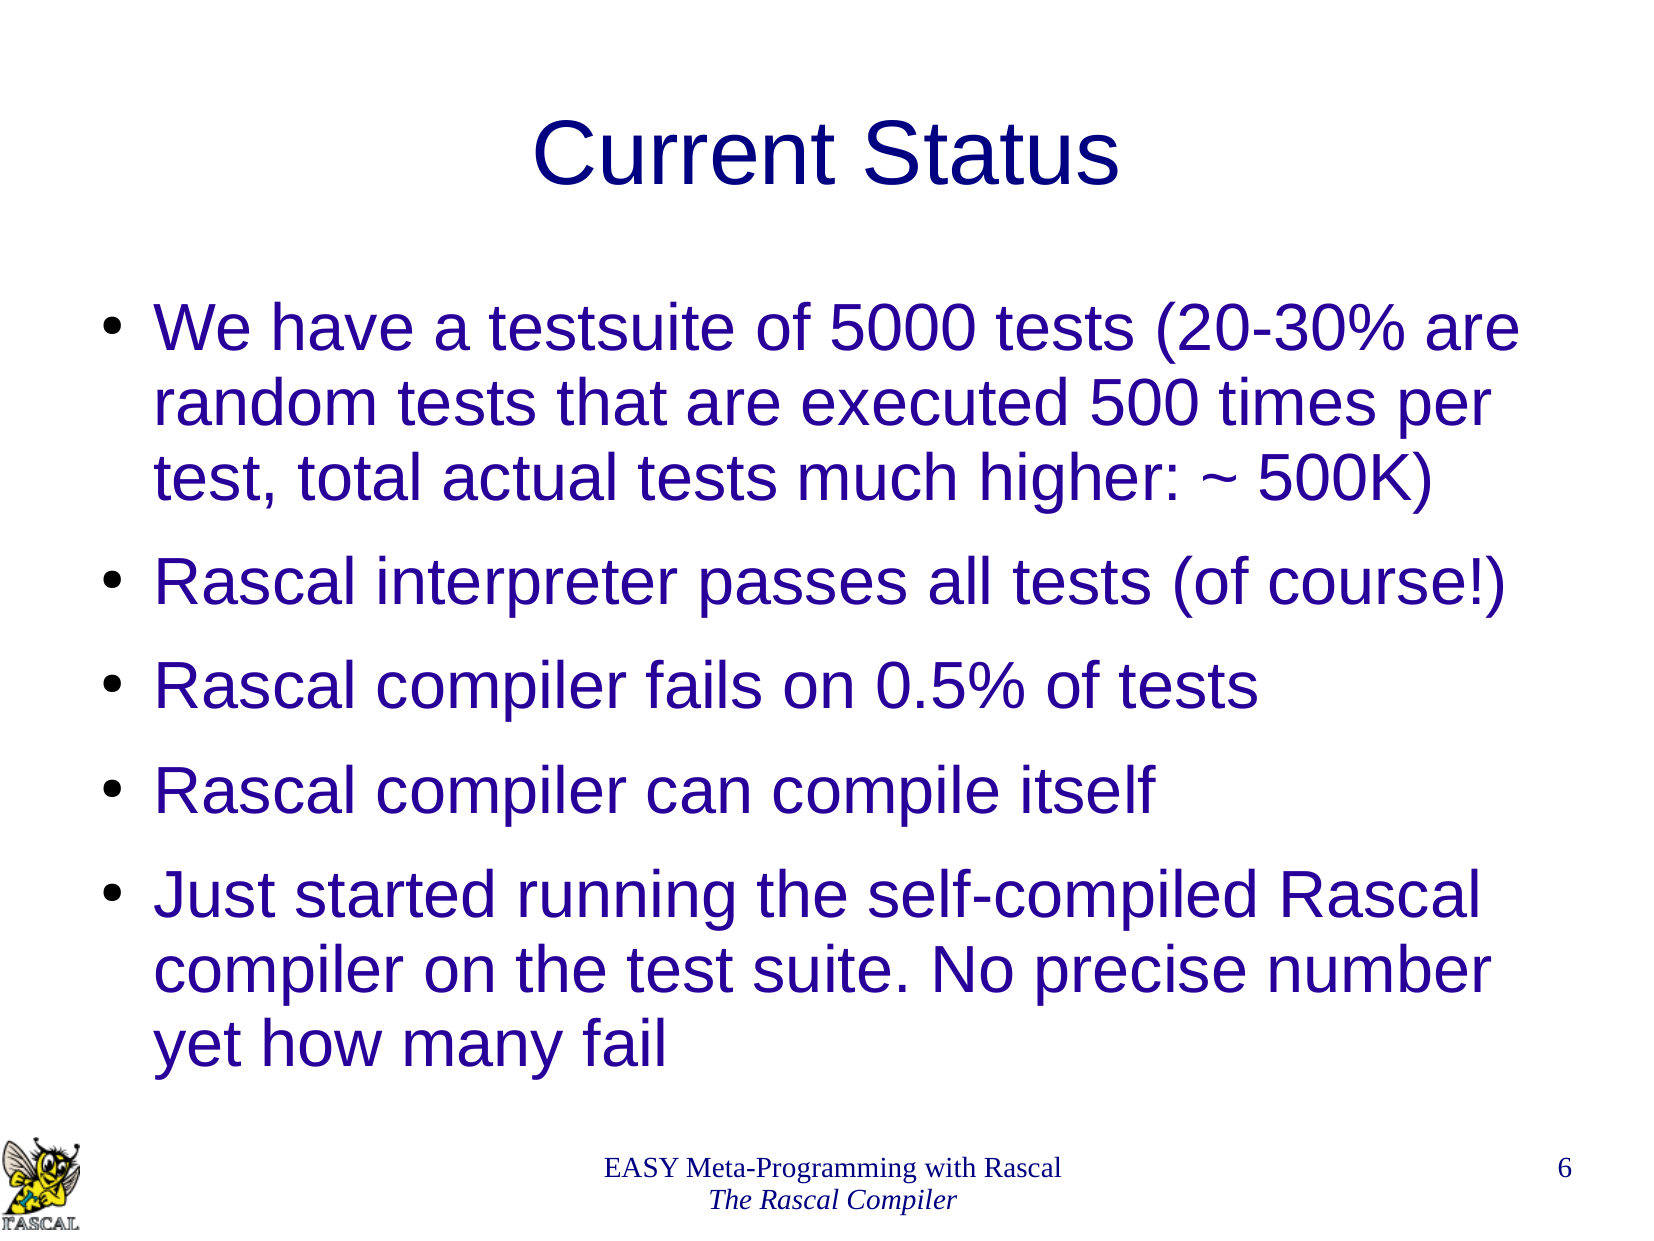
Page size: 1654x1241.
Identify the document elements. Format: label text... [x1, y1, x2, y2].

list We have a testsuite of 5000 tests (20-30% are random tests that are executed 500 times per test, total actual tests much higher: ~ 500K) Rascal interpreter passes all tests (of course!) Rascal compiler fails on 0.5% of tests Rascal compiler can compile itself Just started running the self-compiled Rascal compiler on the test suite. No precise number yet how many fail [82, 290, 1571, 1010]
title Current Status [82, 49, 1571, 257]
picture [1, 1137, 80, 1230]
